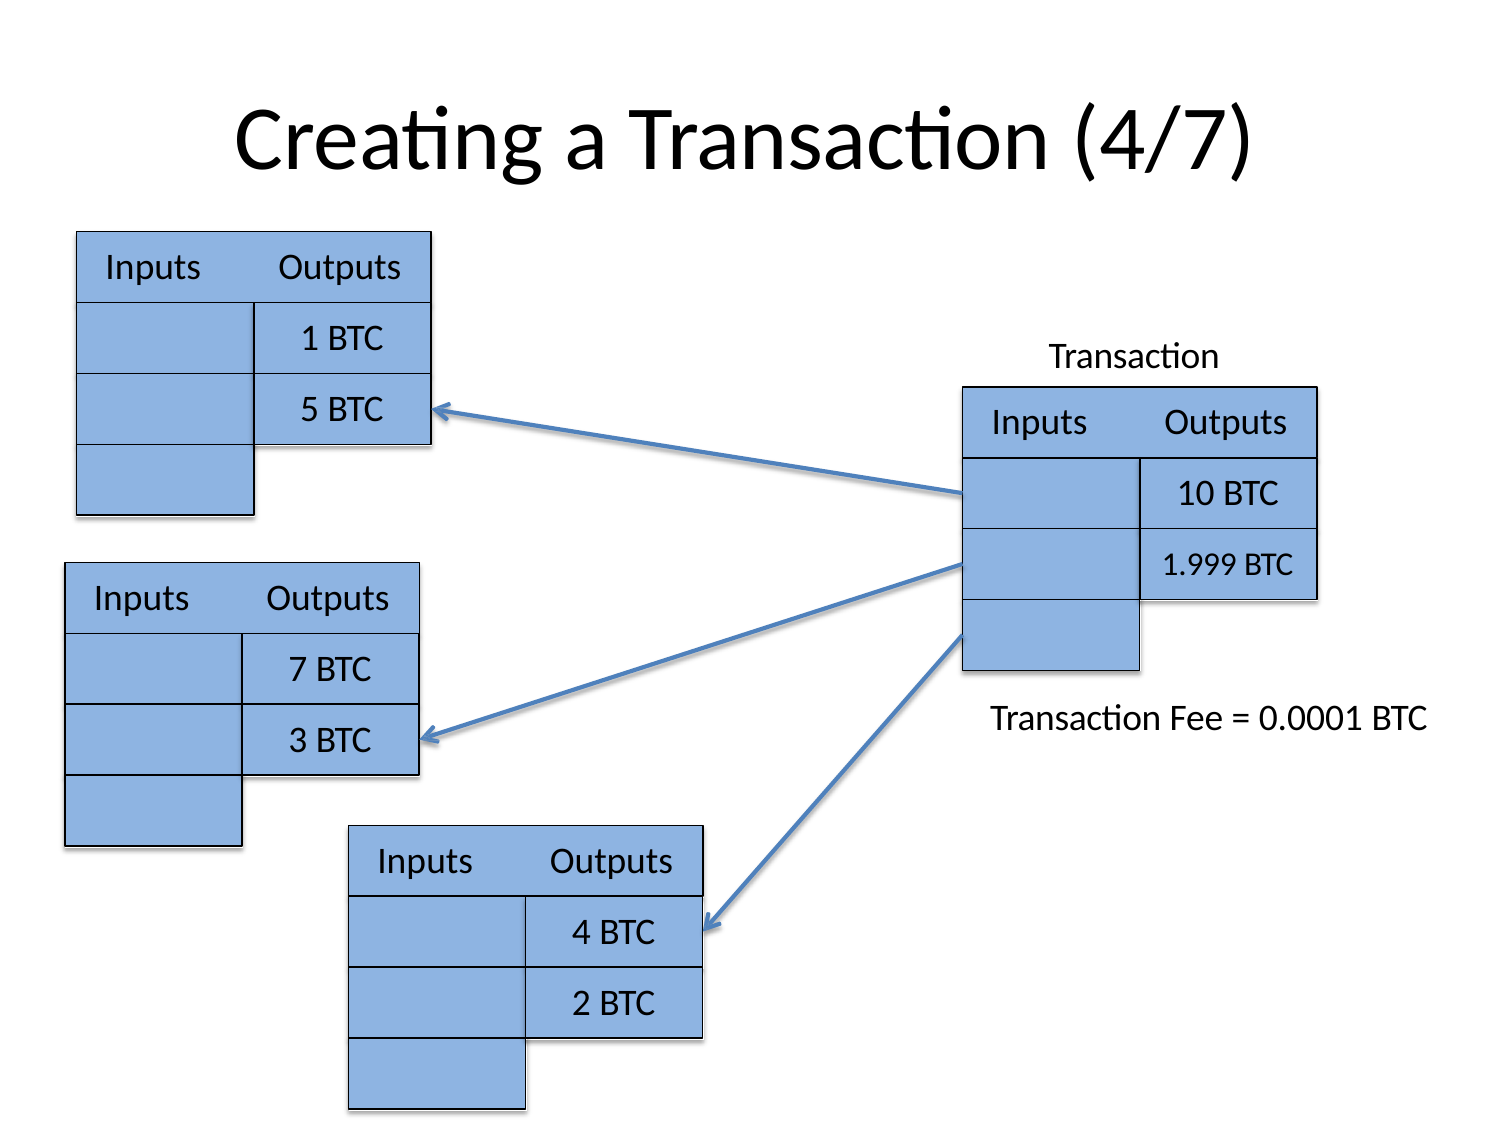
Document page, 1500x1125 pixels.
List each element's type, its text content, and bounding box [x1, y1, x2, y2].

text_box [56, 227, 1330, 1121]
text_box 2 BTC [569, 977, 659, 1023]
text_box Outputs [1162, 397, 1291, 443]
text_box Outputs [264, 573, 393, 619]
picture [954, 382, 1327, 456]
text_box Transaction Fee = 0.0001 BTC [988, 693, 1436, 739]
text_box 3 BTC [286, 714, 376, 760]
text_box Inputs [989, 397, 1090, 443]
text_box Outputs [547, 835, 676, 882]
text_box Inputs [91, 573, 192, 619]
text_box Inputs [375, 835, 476, 882]
text_box 10 BTC [1174, 468, 1283, 514]
text_box 1 BTC [298, 313, 387, 359]
text_box 7 BTC [286, 643, 376, 689]
text_box 4 BTC [569, 906, 659, 952]
text_box 1.999 BTC [1159, 542, 1298, 582]
text_box 5 BTC [298, 383, 387, 430]
text_box Transaction [1046, 331, 1226, 377]
title Creating a Transaction (4/7) [90, 33, 1410, 298]
